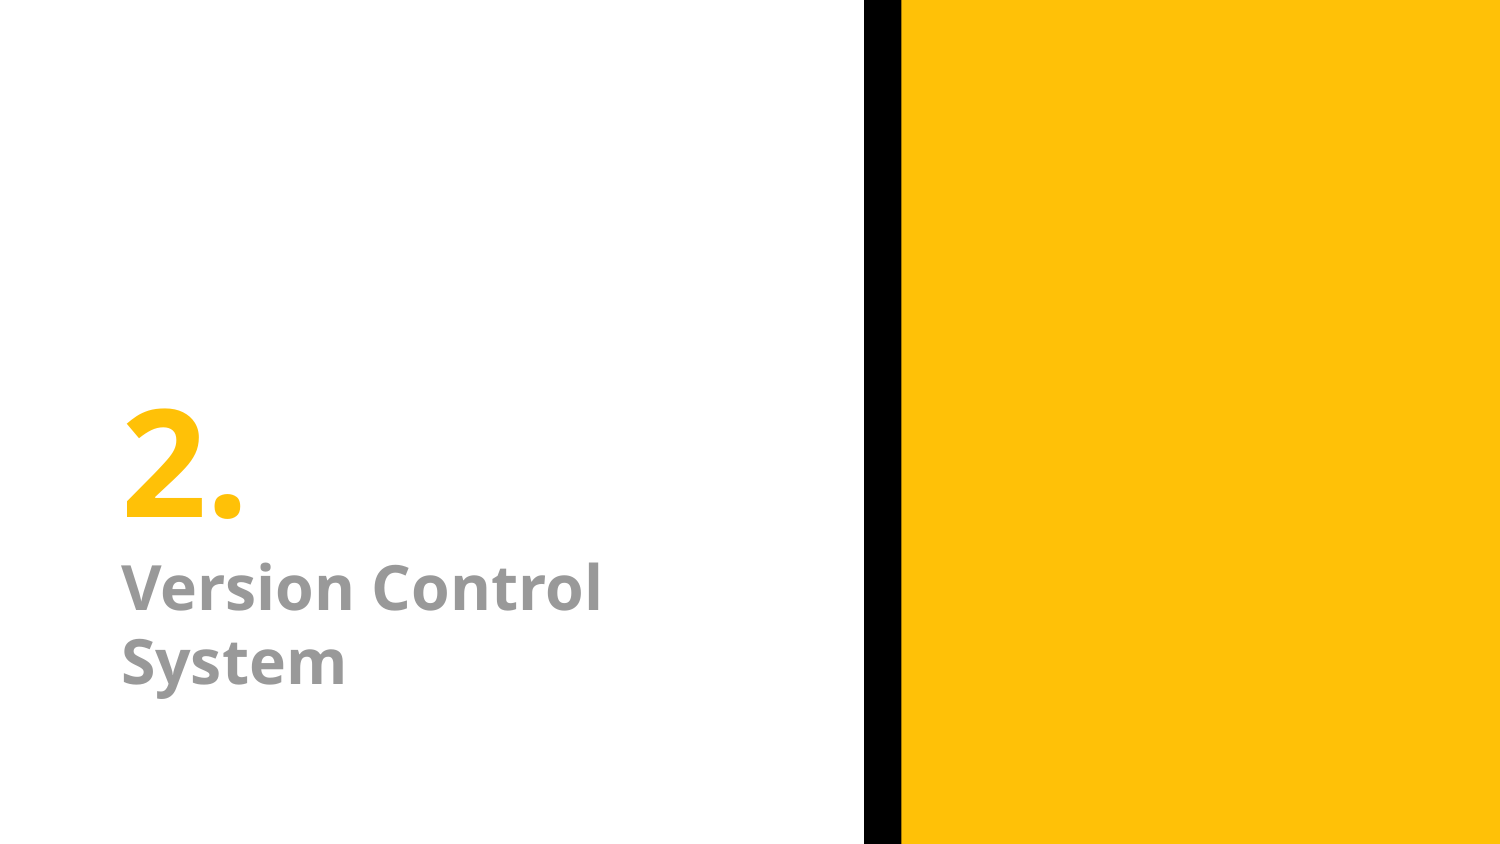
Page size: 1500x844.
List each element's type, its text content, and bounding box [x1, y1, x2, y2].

text_box 2. Version Control System [106, 222, 684, 713]
